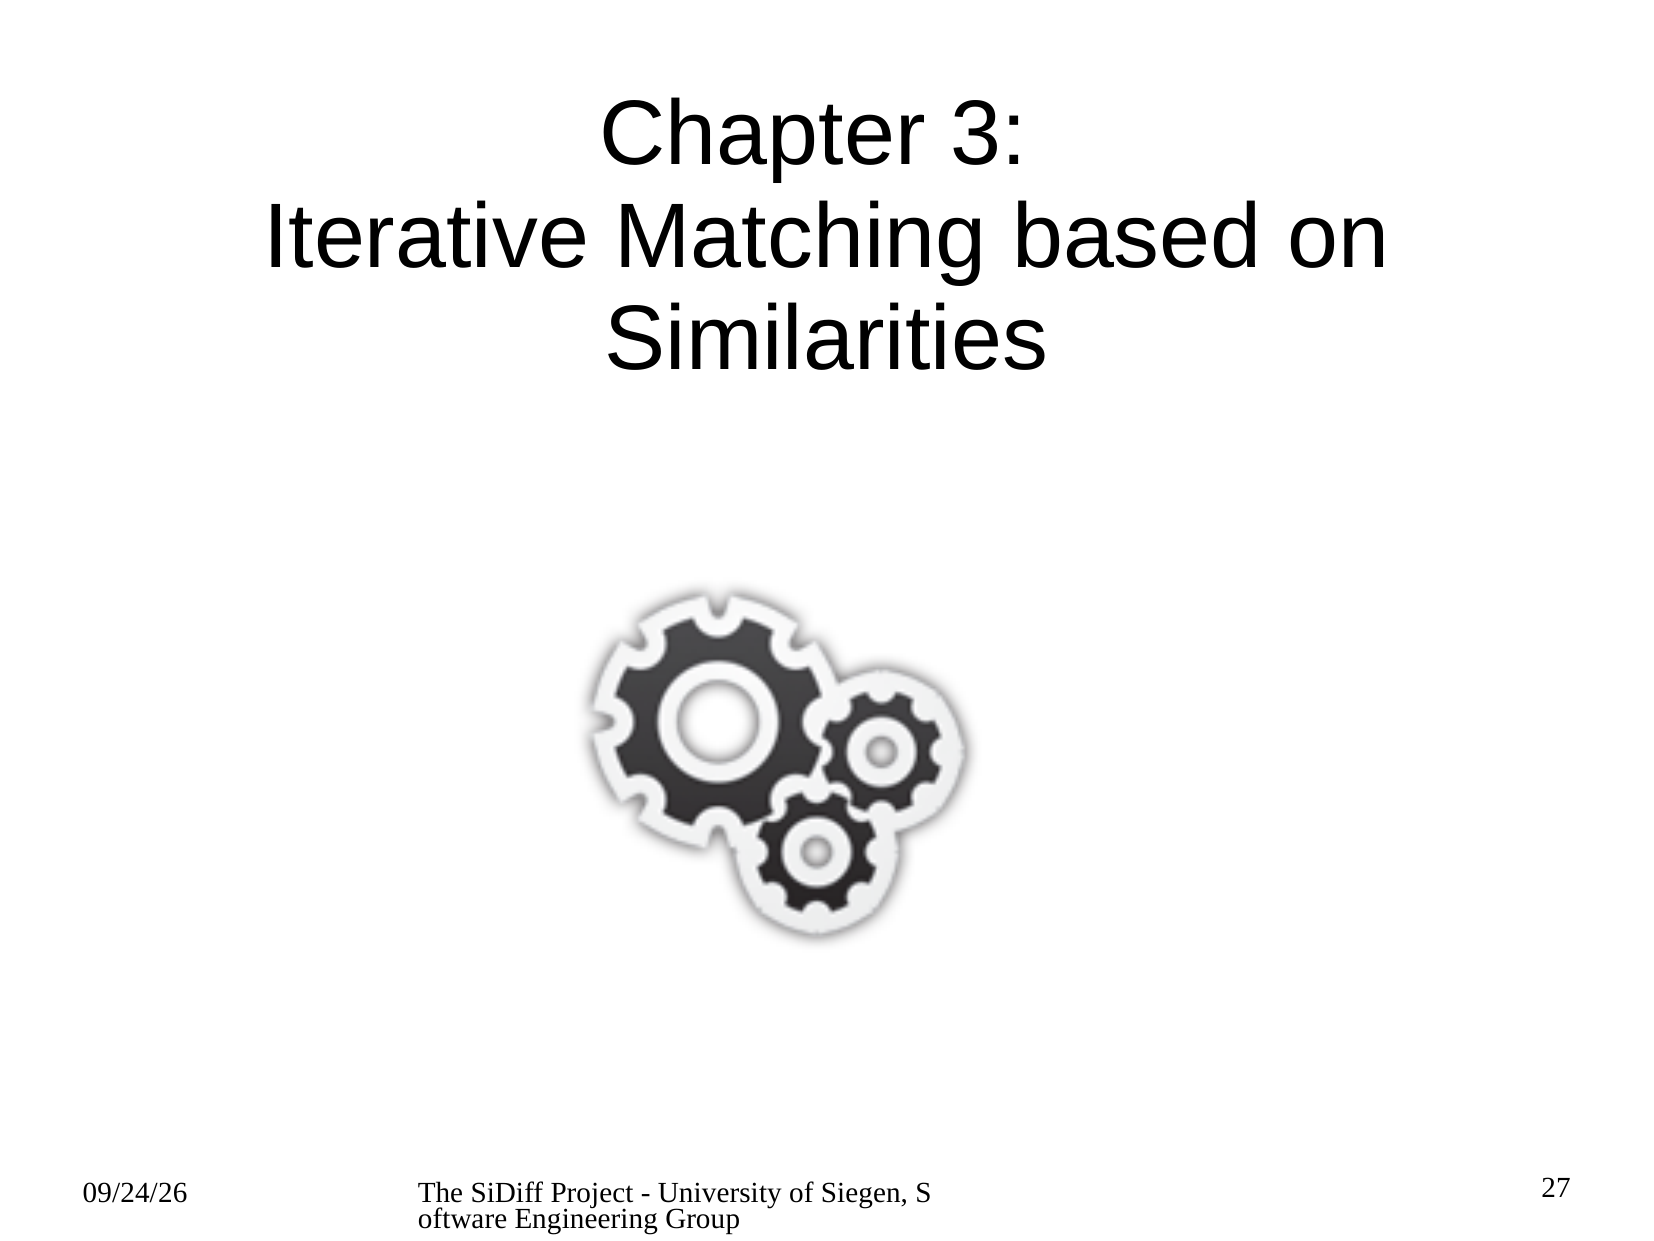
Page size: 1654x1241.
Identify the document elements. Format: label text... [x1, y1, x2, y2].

title Chapter 3: Iterative Matching based on Similarities [82, 81, 1571, 390]
picture [561, 554, 1038, 975]
